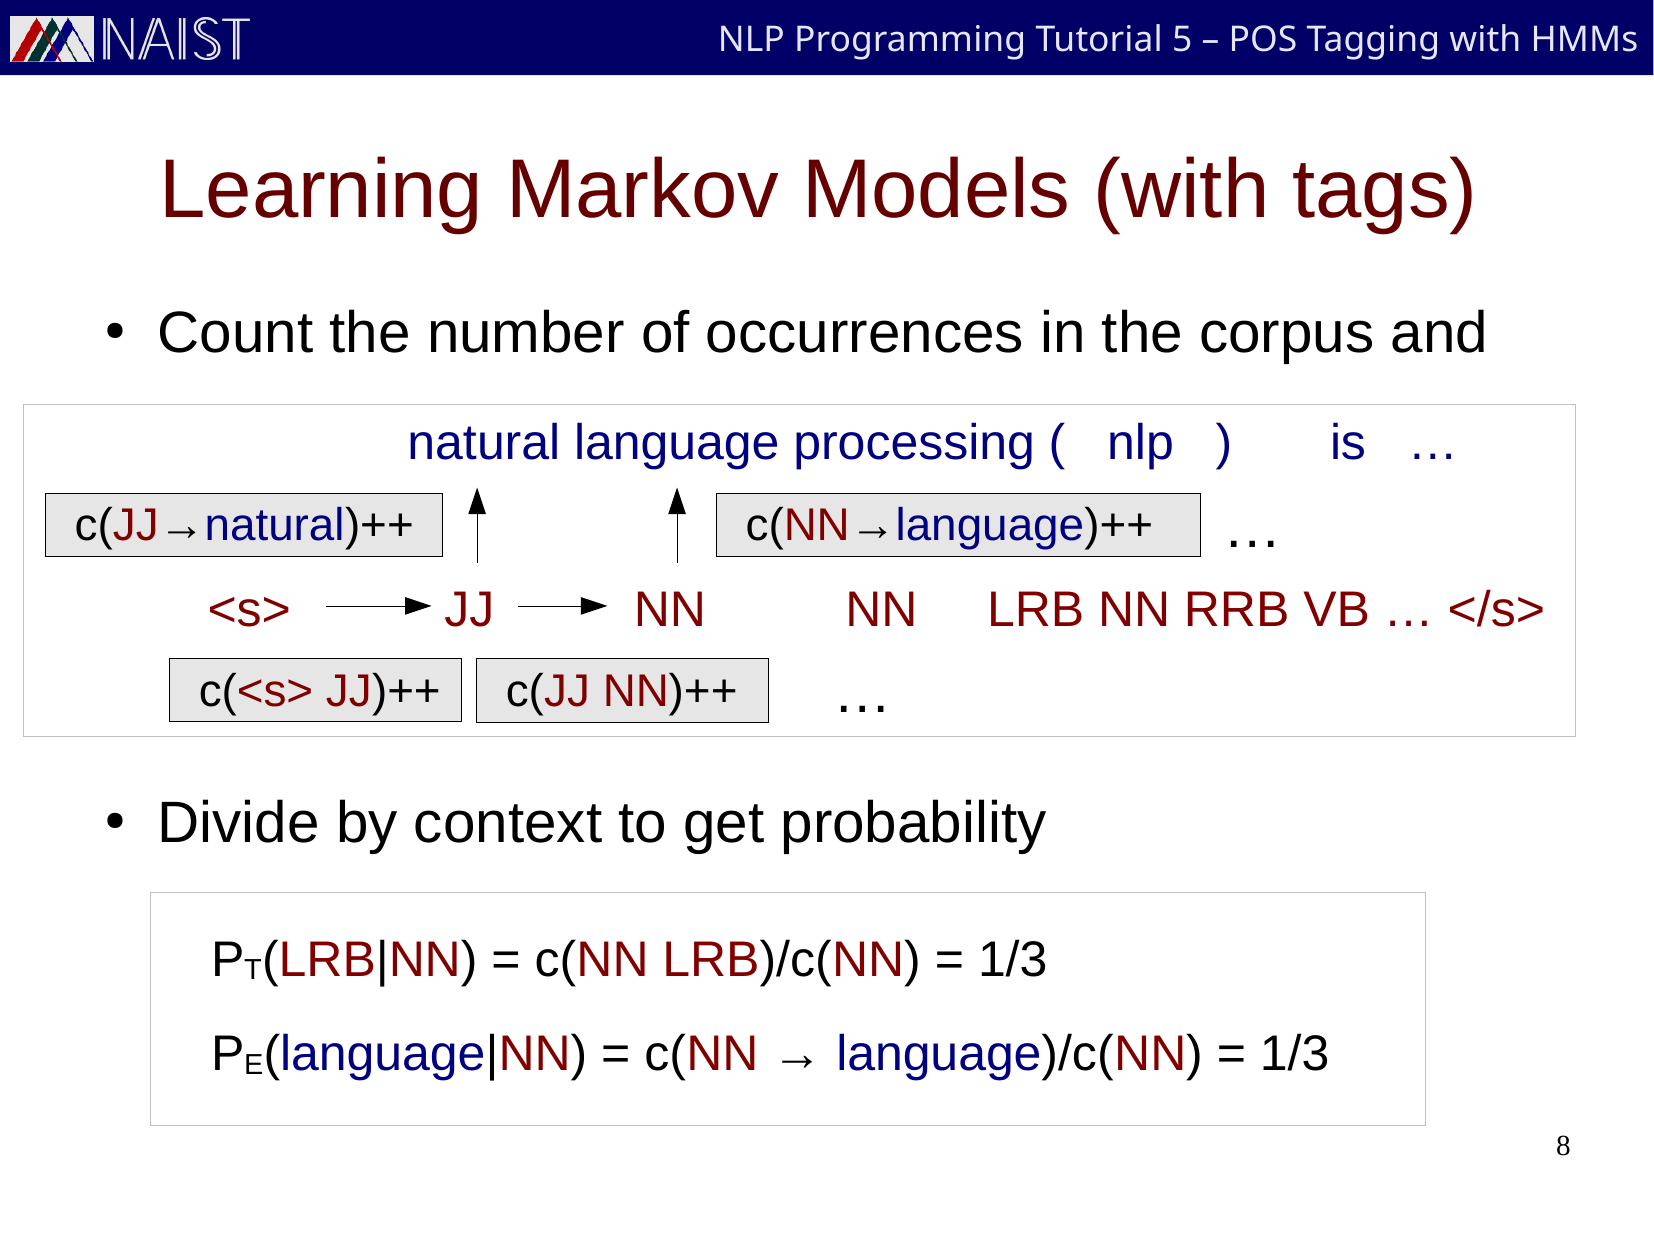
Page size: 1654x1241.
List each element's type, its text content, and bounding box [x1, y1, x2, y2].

text_box c(NN→language)++ [716, 493, 1201, 557]
text_box PT(LRB|NN) = c(NN LRB)/c(NN) = 1/3 [196, 923, 1201, 1011]
text_box c(JJ→natural)++ [45, 493, 443, 557]
list Divide by context to get probability [86, 790, 1576, 866]
text_box PE(language|NN) = c(NN → language)/c(NN) = 1/3 [196, 1018, 1388, 1106]
list Count the number of occurrences in the corpus and [86, 300, 1576, 376]
text_box … [819, 652, 907, 733]
text_box c(JJ NN)++ [476, 658, 769, 723]
picture [10, 16, 94, 62]
text_box … [1208, 487, 1297, 567]
title Learning Markov Models (with tags) [75, 100, 1564, 277]
text_box natural language processing ( nlp ) is … <s> JJ NN NN LRB NN RRB VB … </s> [192, 406, 1569, 645]
picture [102, 17, 251, 60]
text_box c(<s> JJ)++ [169, 658, 462, 722]
